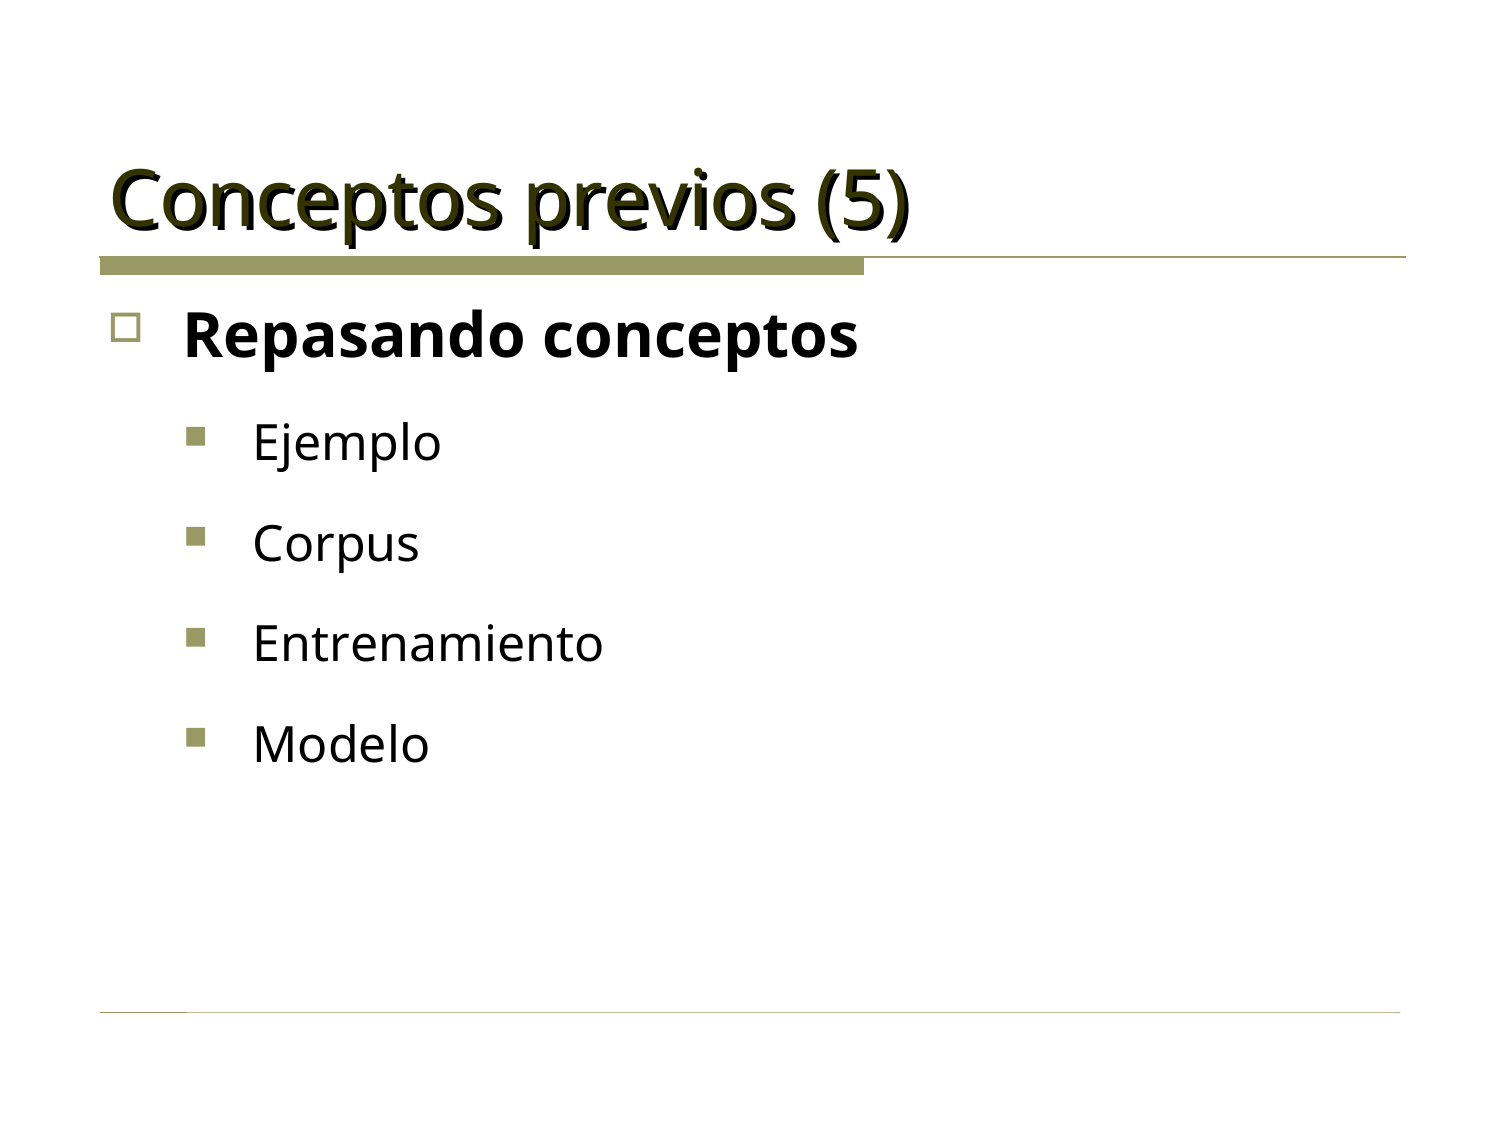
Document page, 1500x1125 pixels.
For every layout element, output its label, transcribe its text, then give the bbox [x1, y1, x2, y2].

title Conceptos previos (5) [94, 50, 1407, 250]
list Repasando conceptos Ejemplo Corpus Entrenamiento Modelo [92, 287, 1353, 1013]
